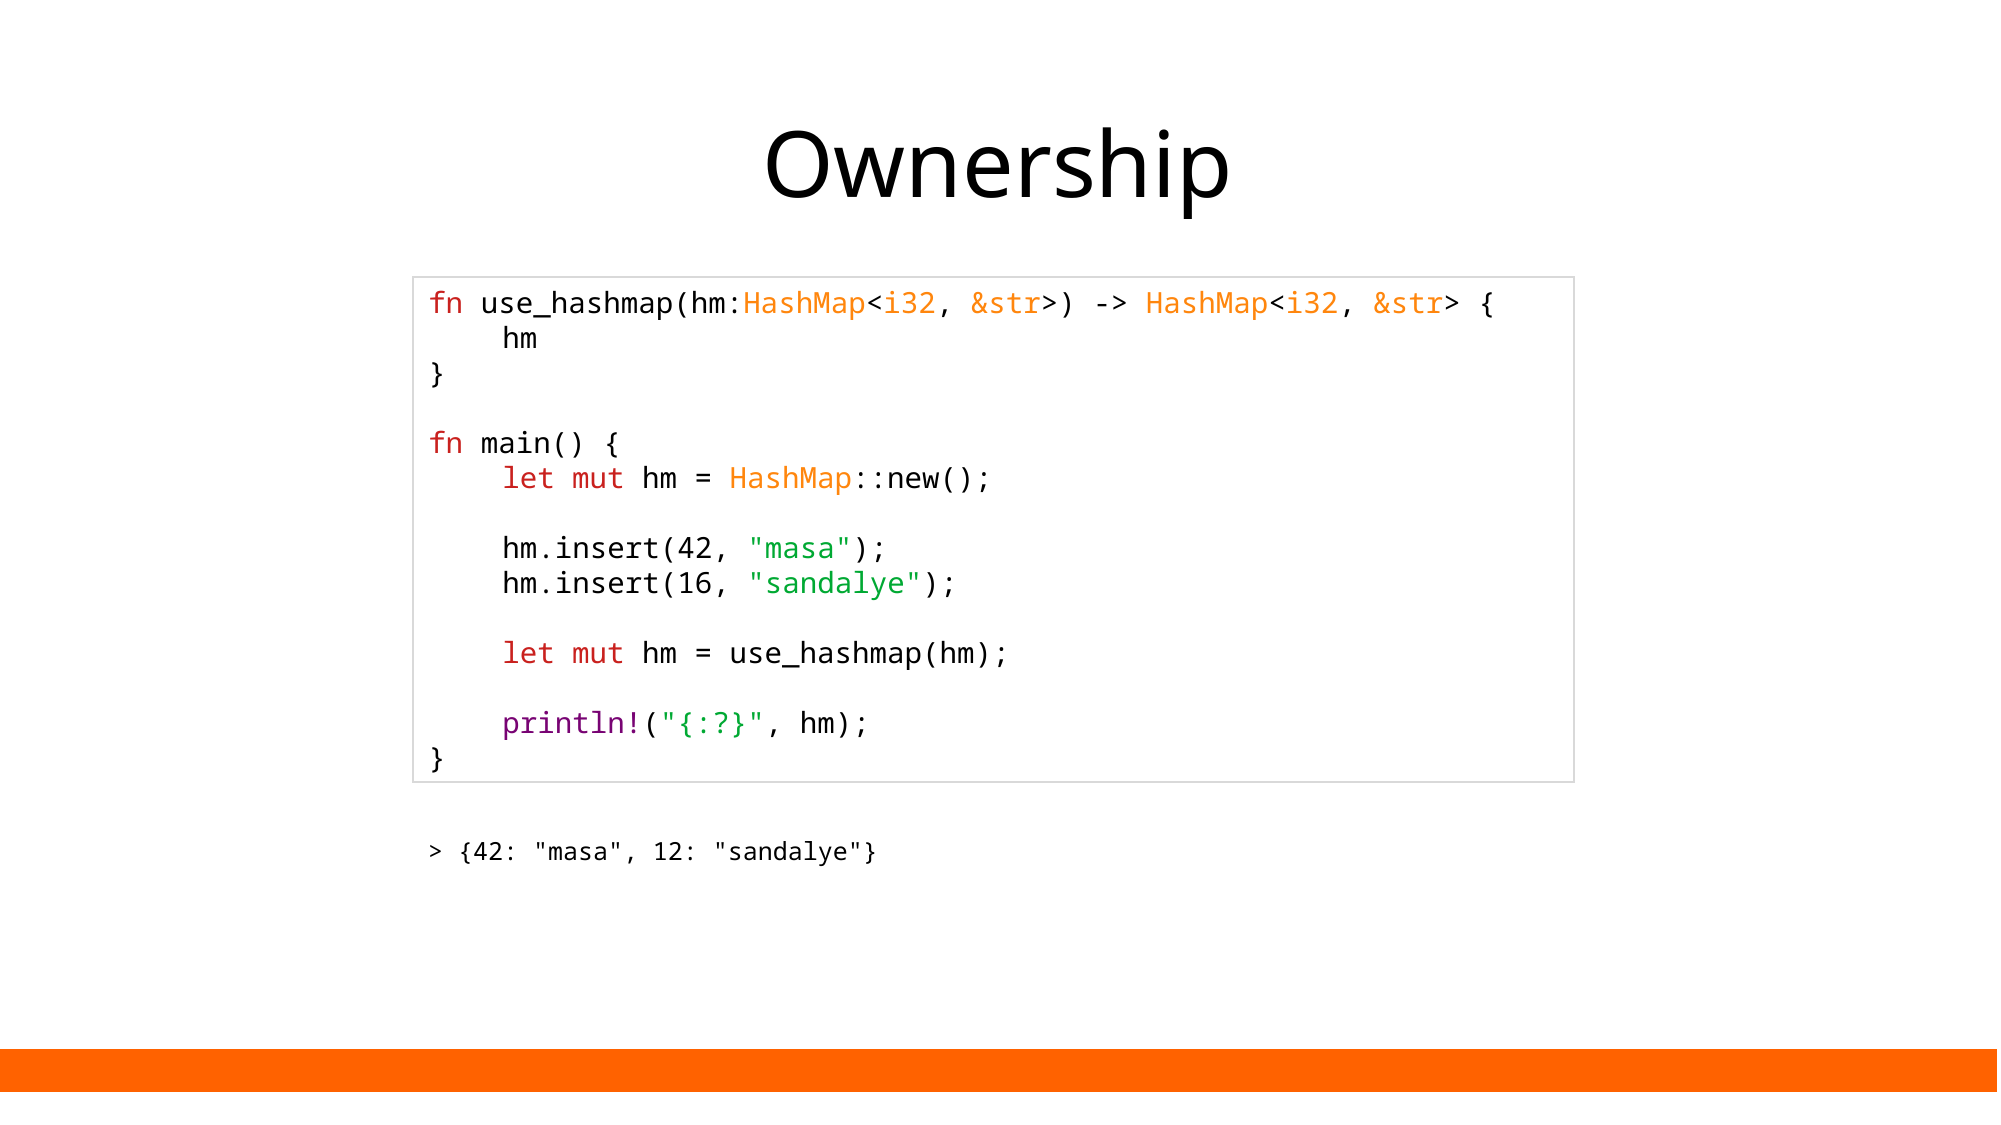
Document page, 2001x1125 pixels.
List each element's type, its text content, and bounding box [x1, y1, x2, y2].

text_box > {42: "masa", 12: "sandalye"} [413, 826, 1477, 917]
text_box [0, 1049, 1997, 1092]
title Ownership [135, 59, 1861, 277]
text_box fn use_hashmap(hm:HashMap<i32, &str>) -> HashMap<i32, &str> { hm } fn main() { let mut hm = HashMap::new(); hm.insert(42, "masa"); hm.insert(16, "sandalye"); let mut hm = use_hashmap(hm); println!("{:?}", hm); } [413, 277, 1574, 782]
